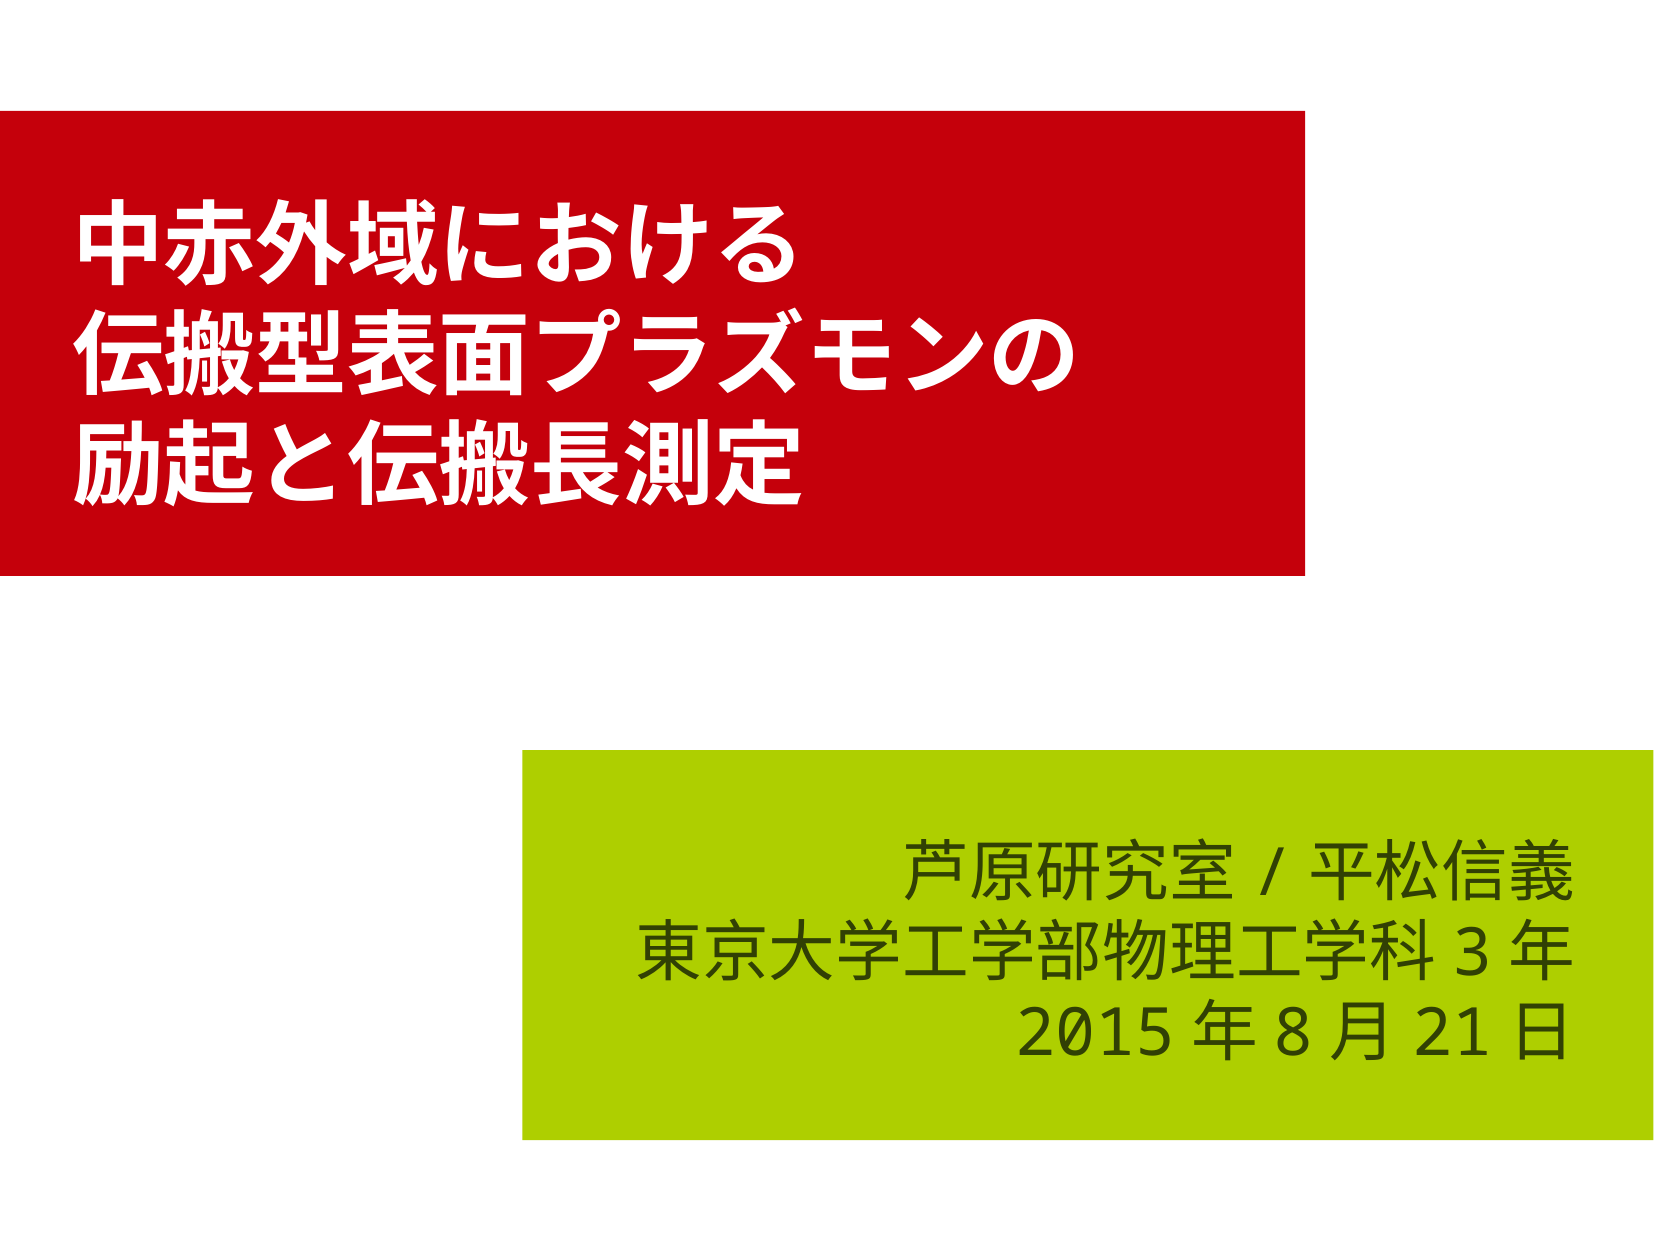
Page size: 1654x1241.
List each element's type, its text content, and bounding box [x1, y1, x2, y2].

title 中赤外域における 伝搬型表面プラズモンの 励起と伝搬長測定 [72, 195, 1561, 507]
text_box [0, 110, 1306, 576]
subtitle 芦原研究室/平松信義 東京大学工学部物理工学科3年 2015年8月21日 [553, 825, 1576, 1073]
text_box [522, 750, 1654, 1141]
